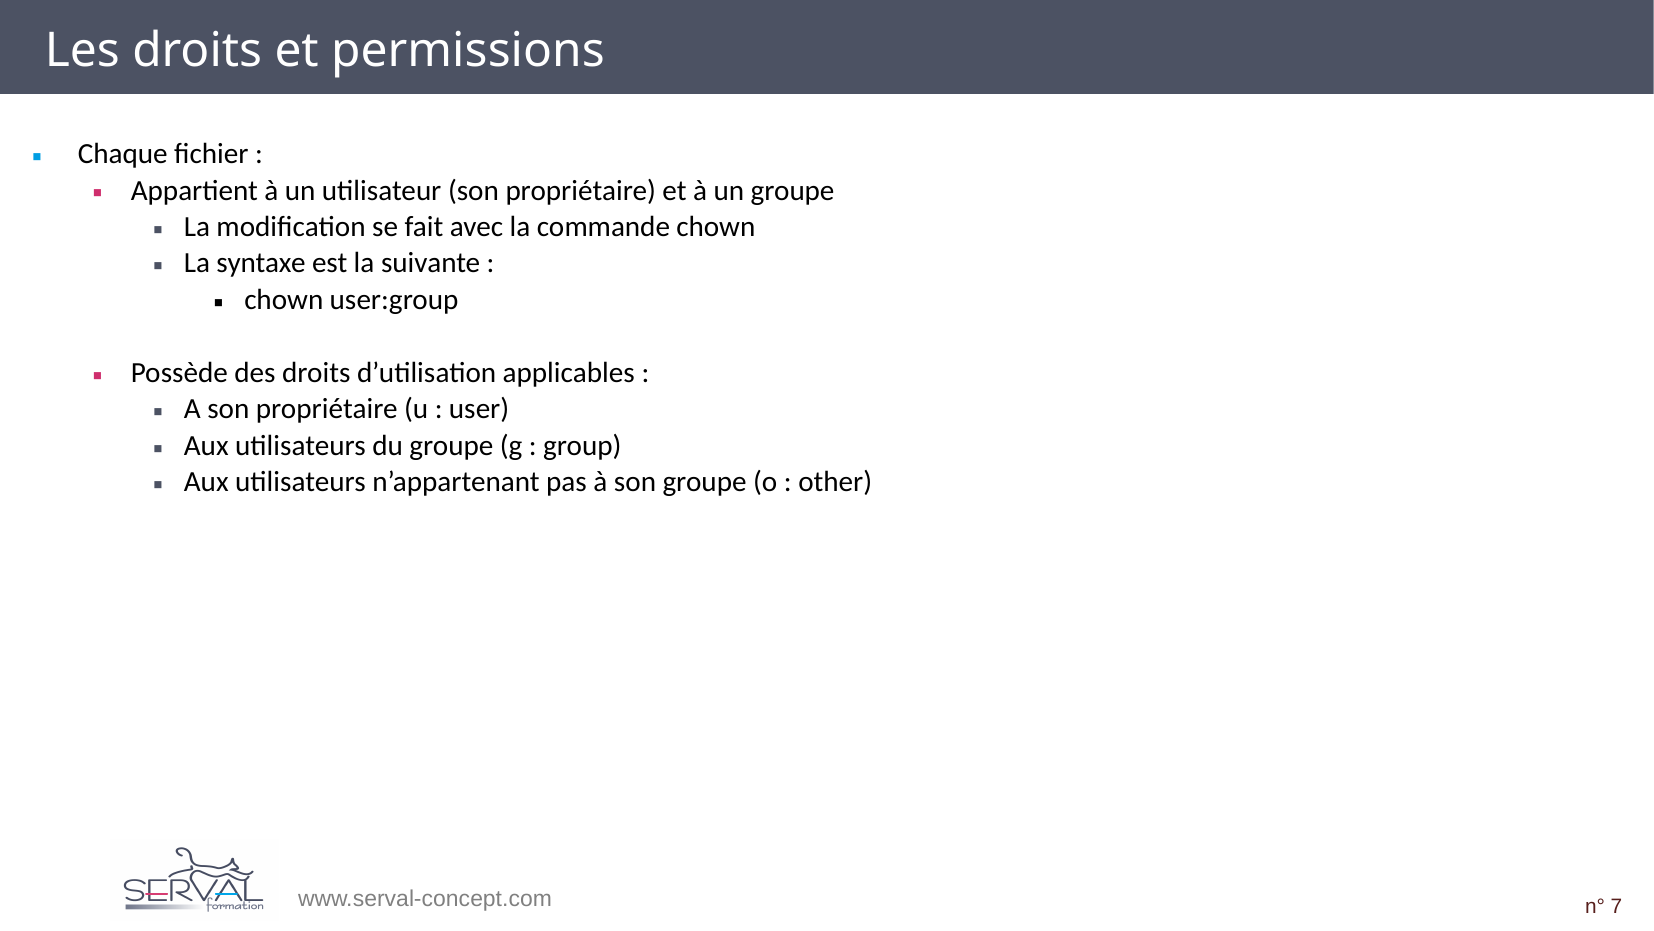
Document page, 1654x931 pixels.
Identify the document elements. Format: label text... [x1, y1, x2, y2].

list Chaque fichier : Appartient à un utilisateur (son propriétaire) et à un groupe La modification se fait avec la commande chown La syntaxe est la suivante : chown user:group Possède des droits d’utilisation applicables : A son propriétaire (u : user) Aux utilisateurs du groupe (g : group) Aux utilisateurs n’appartenant pas à son groupe (o : other) [32, 141, 1635, 521]
title Les droits et permissions [32, 0, 1635, 94]
picture [110, 839, 279, 921]
